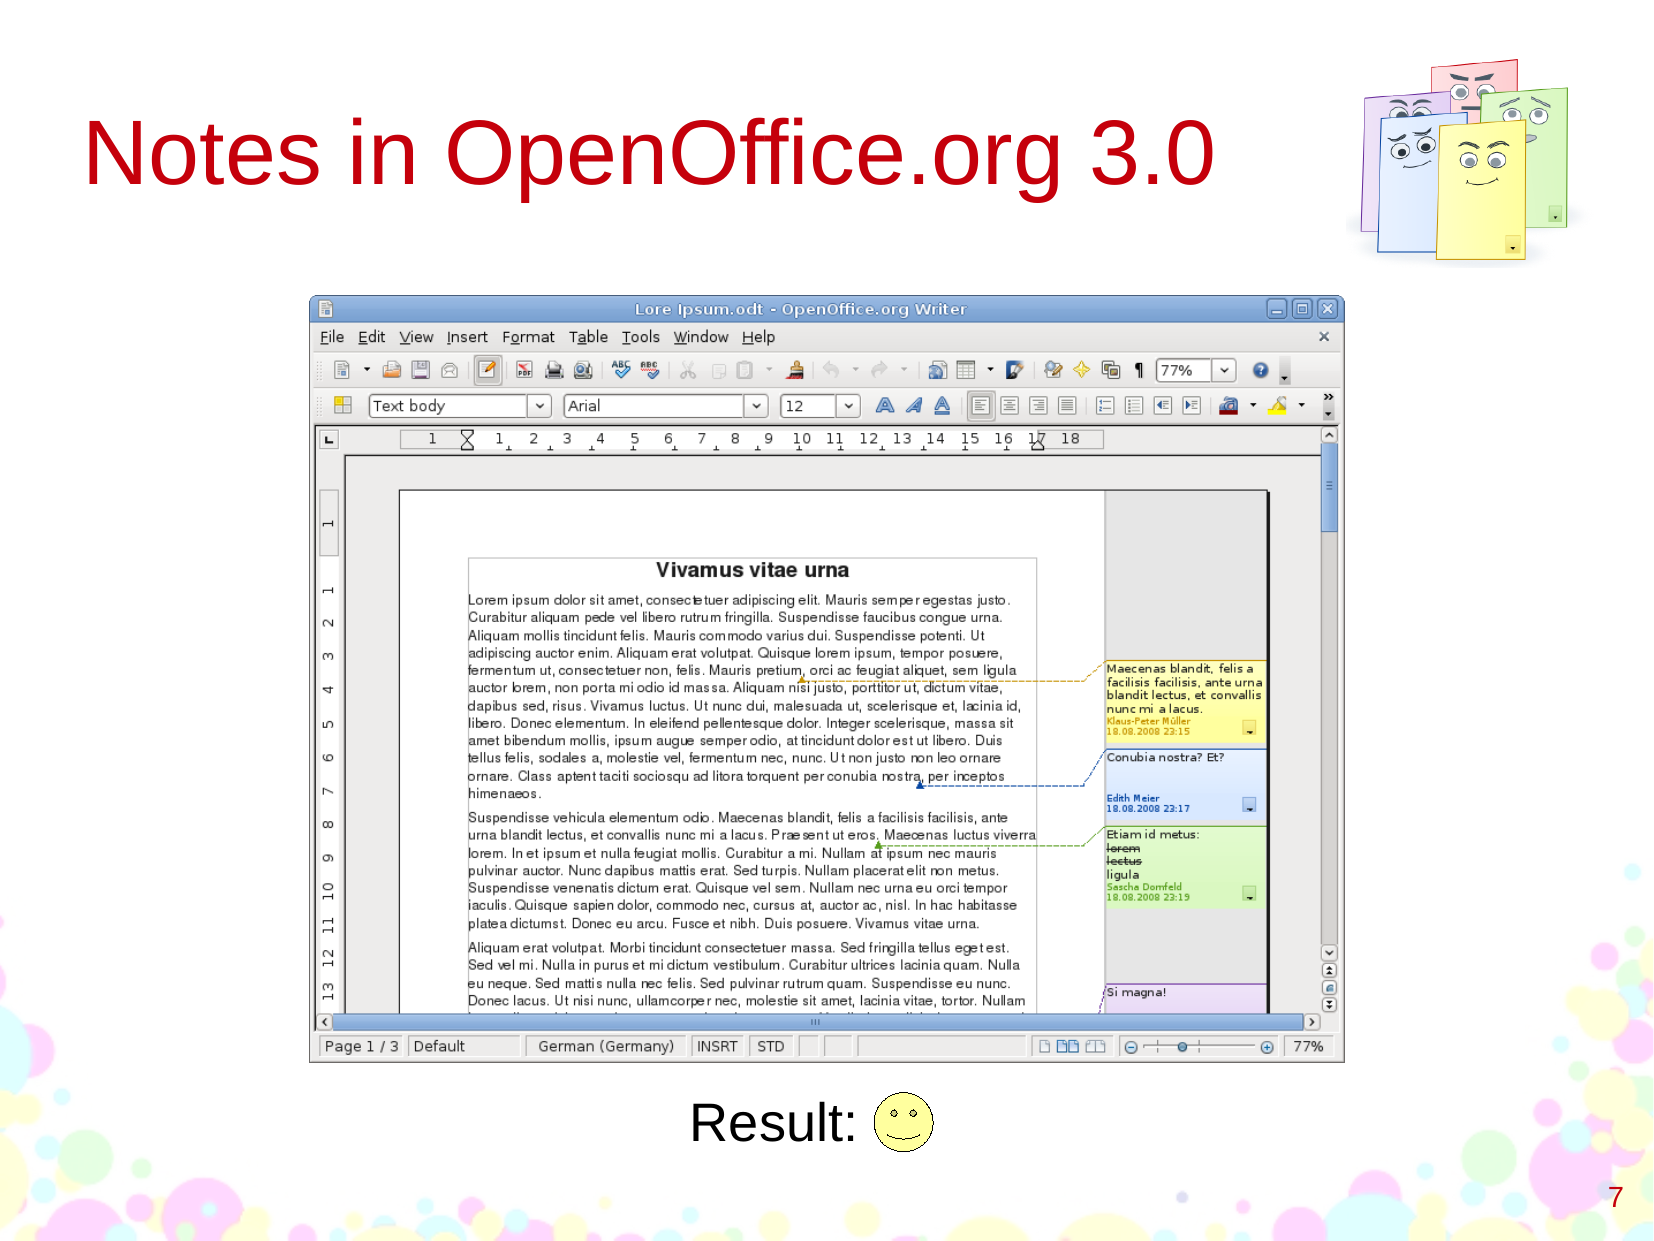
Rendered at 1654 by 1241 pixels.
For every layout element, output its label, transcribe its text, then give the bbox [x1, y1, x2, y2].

text_box [874, 1092, 934, 1152]
picture [1346, 59, 1595, 268]
list Result: [88, 1092, 1578, 1182]
title Notes in OpenOffice.org 3.0 [82, 49, 1258, 257]
picture [309, 295, 1345, 1063]
